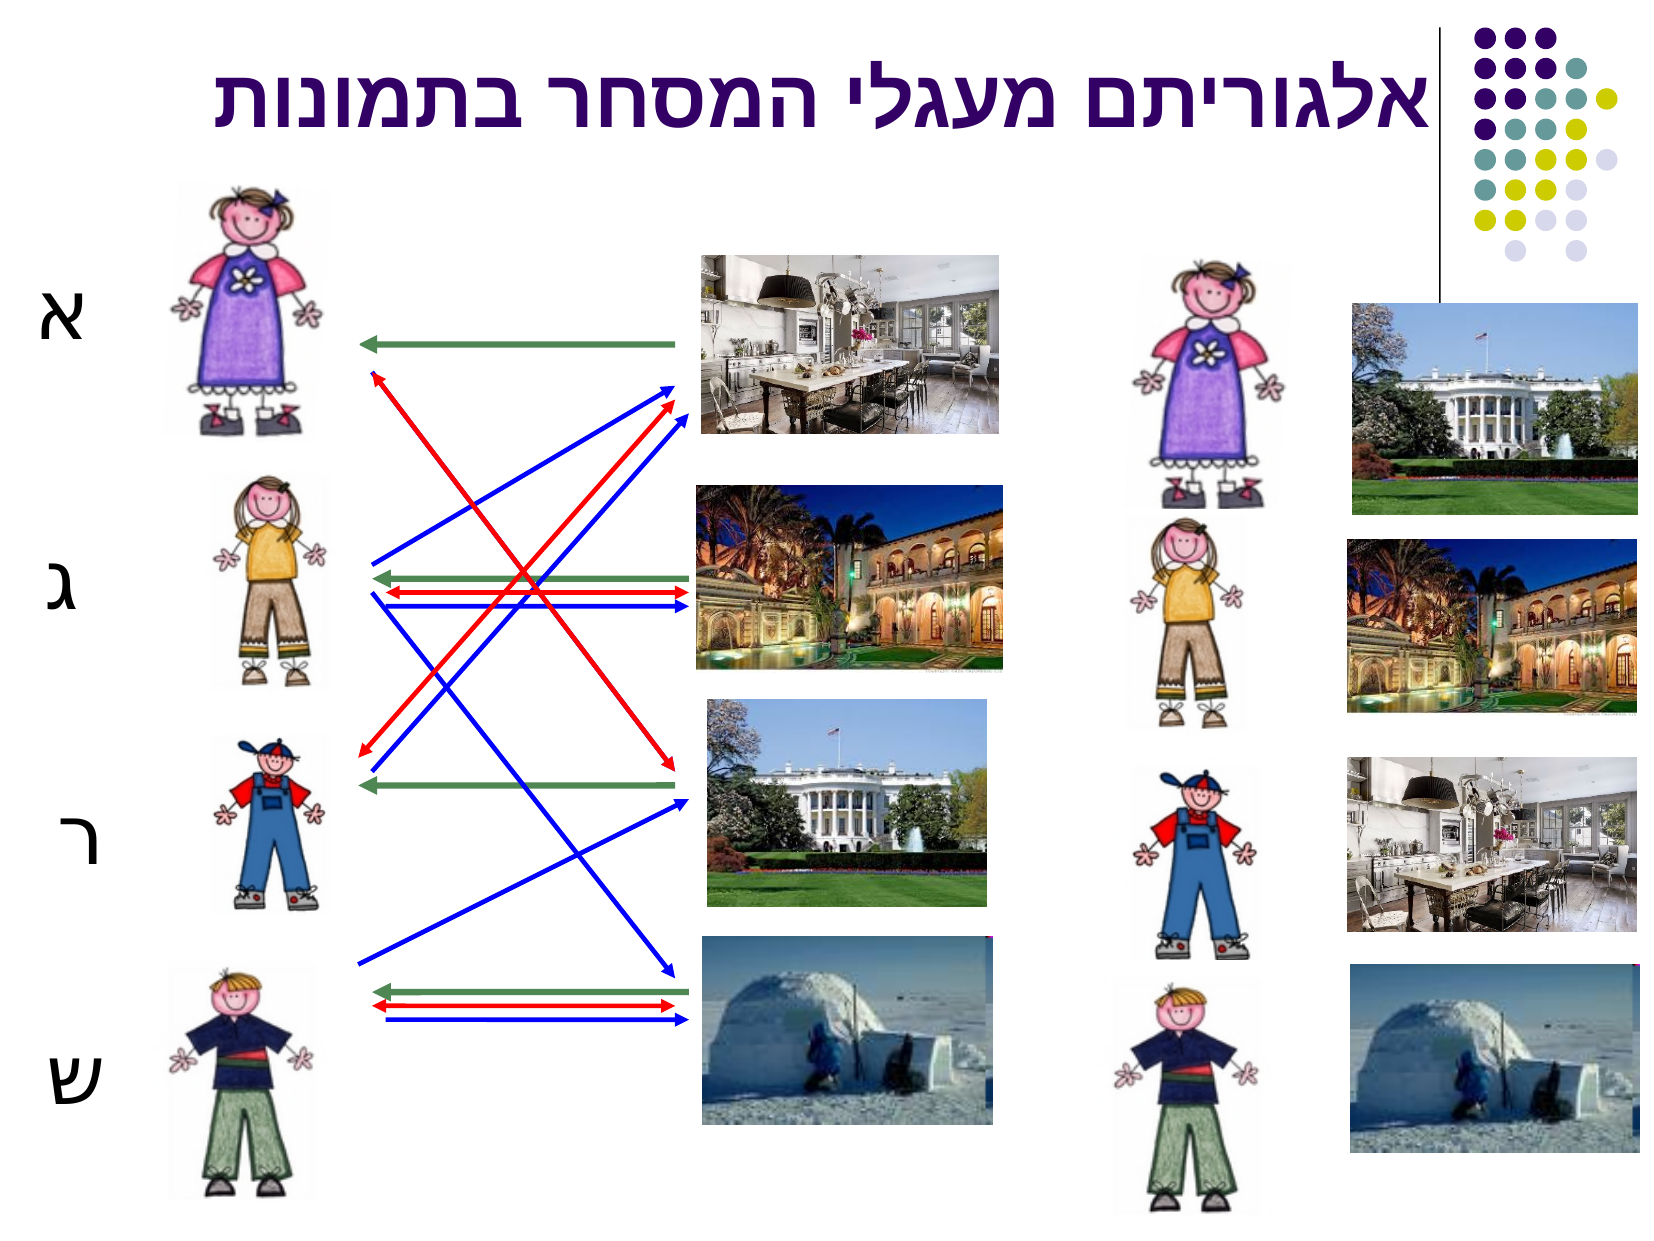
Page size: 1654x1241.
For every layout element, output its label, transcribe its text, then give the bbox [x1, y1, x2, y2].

picture [707, 699, 987, 907]
text_box ש [31, 1020, 122, 1132]
picture [701, 255, 999, 434]
picture [1095, 750, 1287, 1216]
title אלגוריתם מעגלי המסחר בתמונות [82, 22, 1447, 152]
text_box ר [43, 780, 121, 892]
picture [1347, 757, 1637, 932]
picture [194, 720, 342, 916]
picture [696, 485, 1003, 673]
picture [1352, 303, 1638, 515]
picture [1347, 539, 1637, 716]
picture [150, 945, 342, 1201]
text_box א [19, 255, 106, 367]
picture [702, 936, 993, 1125]
picture [133, 151, 373, 694]
picture [1350, 964, 1640, 1153]
text_box ג [30, 525, 94, 637]
picture [1095, 225, 1334, 736]
